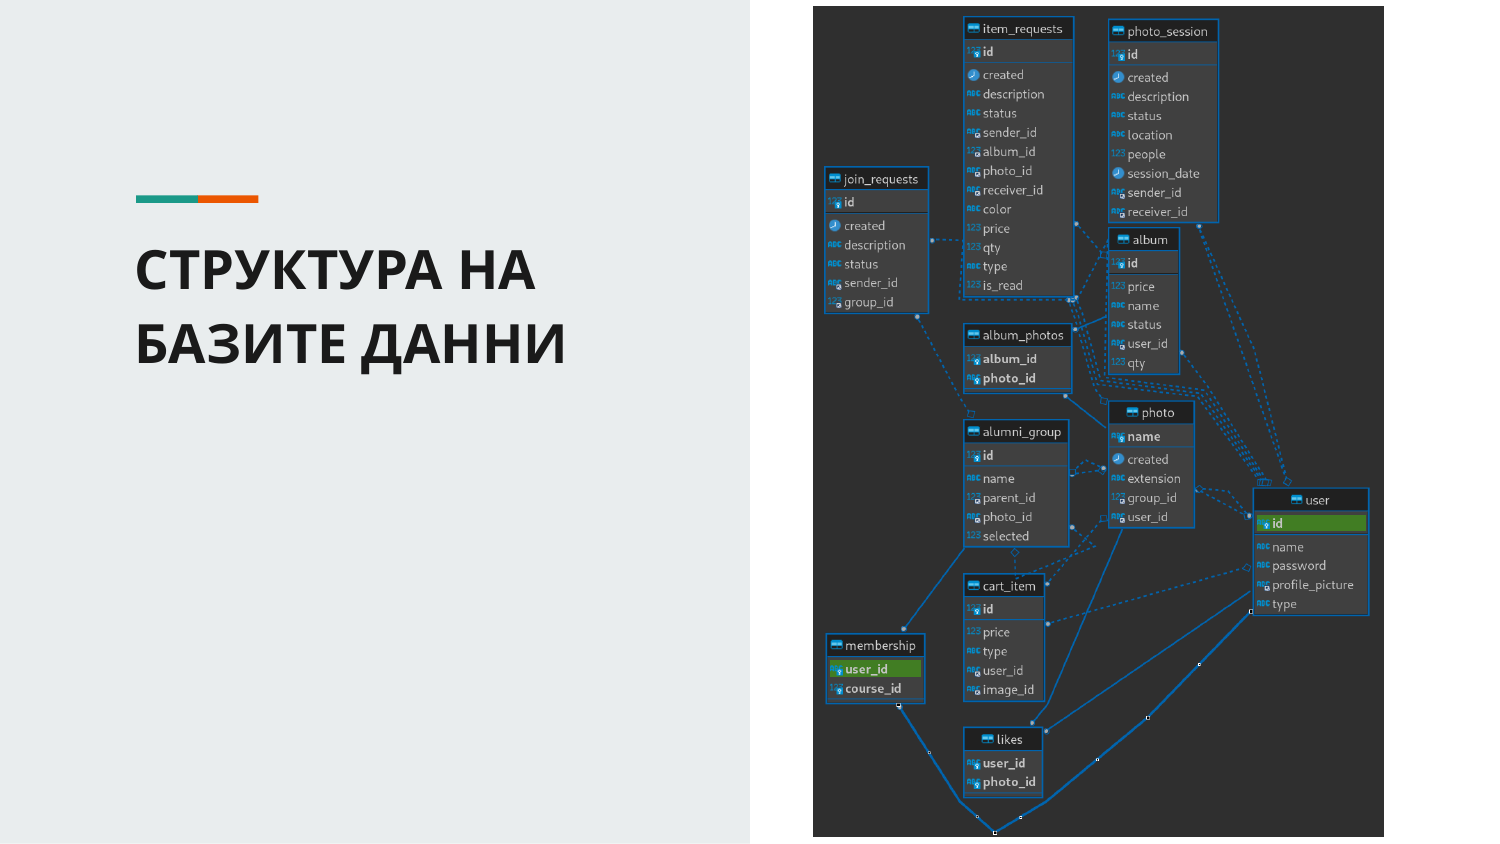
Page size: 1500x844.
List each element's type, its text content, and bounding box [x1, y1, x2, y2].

title СТРУКТУРА НА БАЗИТЕ ДАННИ [119, 216, 662, 494]
picture [813, 6, 1384, 837]
